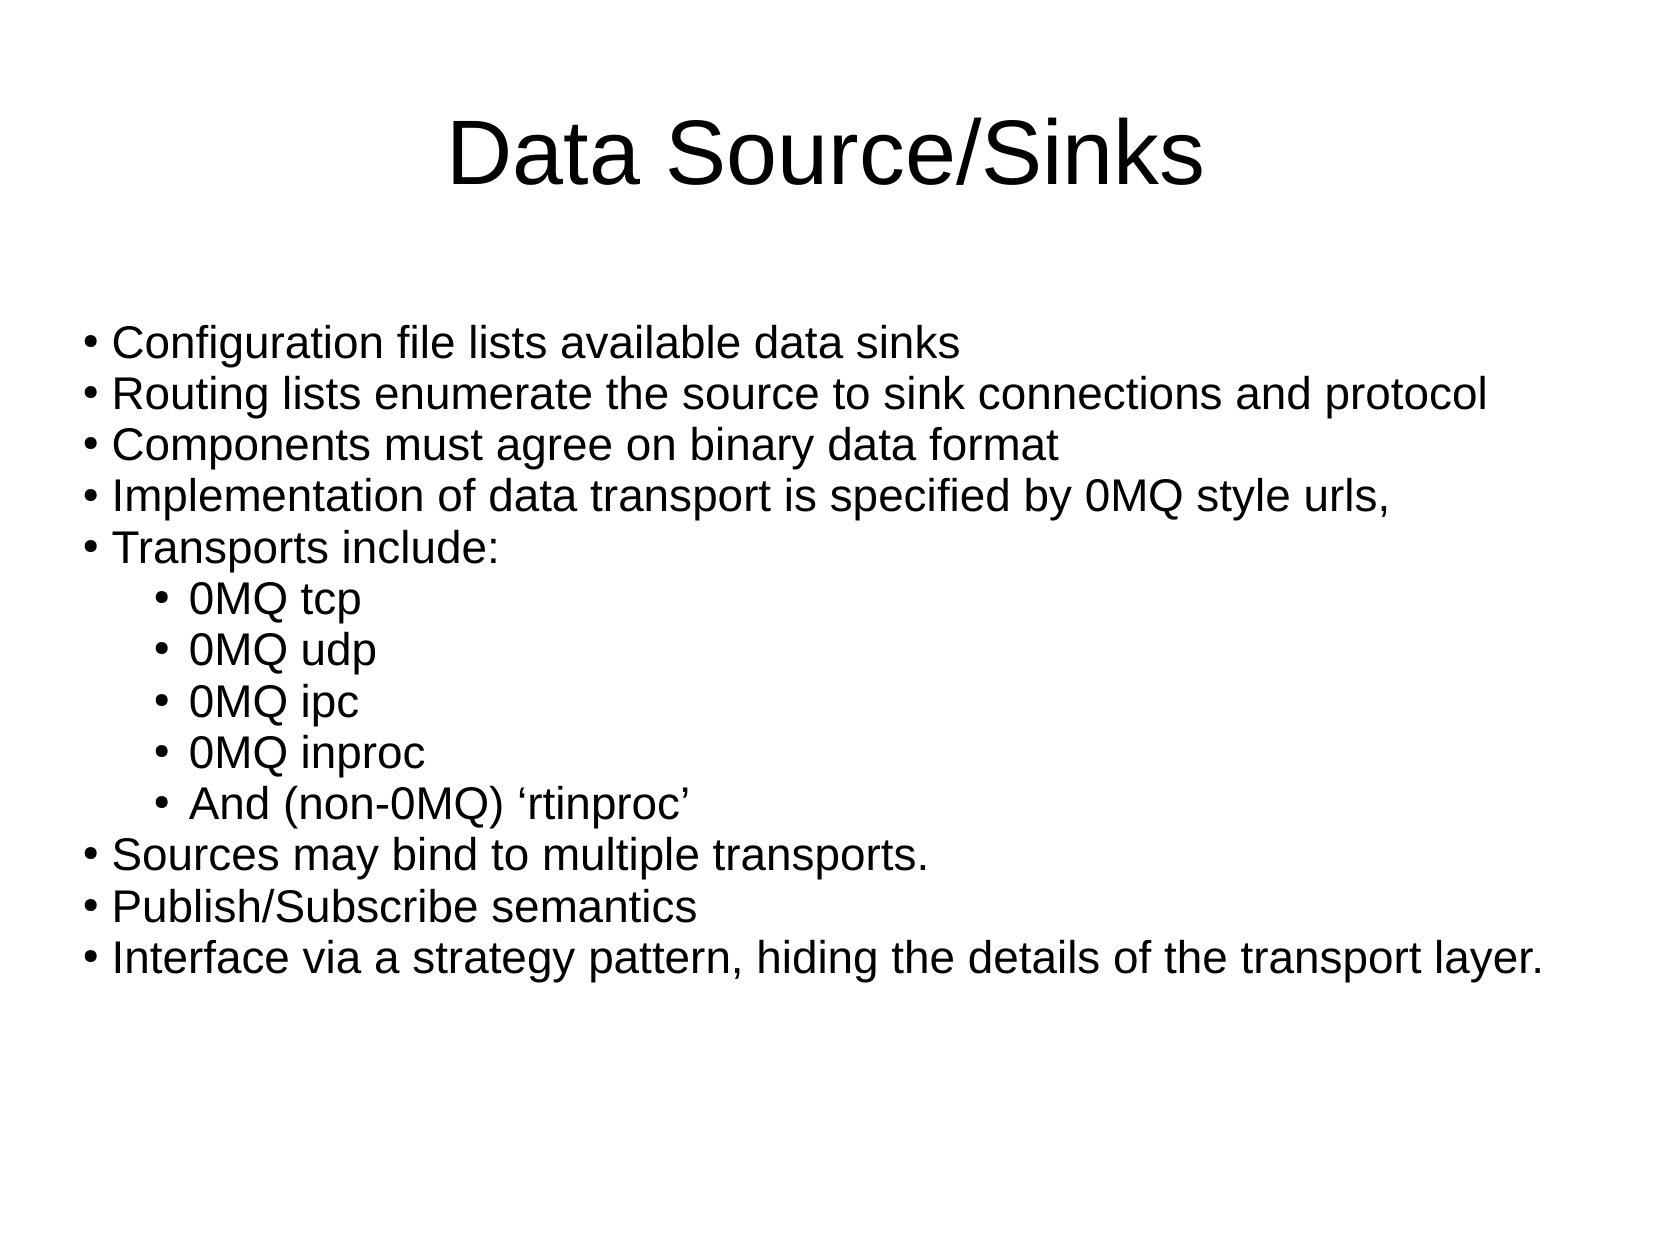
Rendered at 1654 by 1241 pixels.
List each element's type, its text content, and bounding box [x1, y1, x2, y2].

title Data Source/Sinks [82, 49, 1571, 257]
subtitle Configuration file lists available data sinks Routing lists enumerate the source to sink connections and protocol Components must agree on binary data format Implementation of data transport is specified by 0MQ style urls, Transports include: 0MQ tcp 0MQ udp 0MQ ipc 0MQ inproc And (non-0MQ) ‘rtinproc’ Sources may bind to multiple transports. Publish/Subscribe semantics Interface via a strategy pattern, hiding the details of the transport layer. [82, 290, 1571, 1010]
